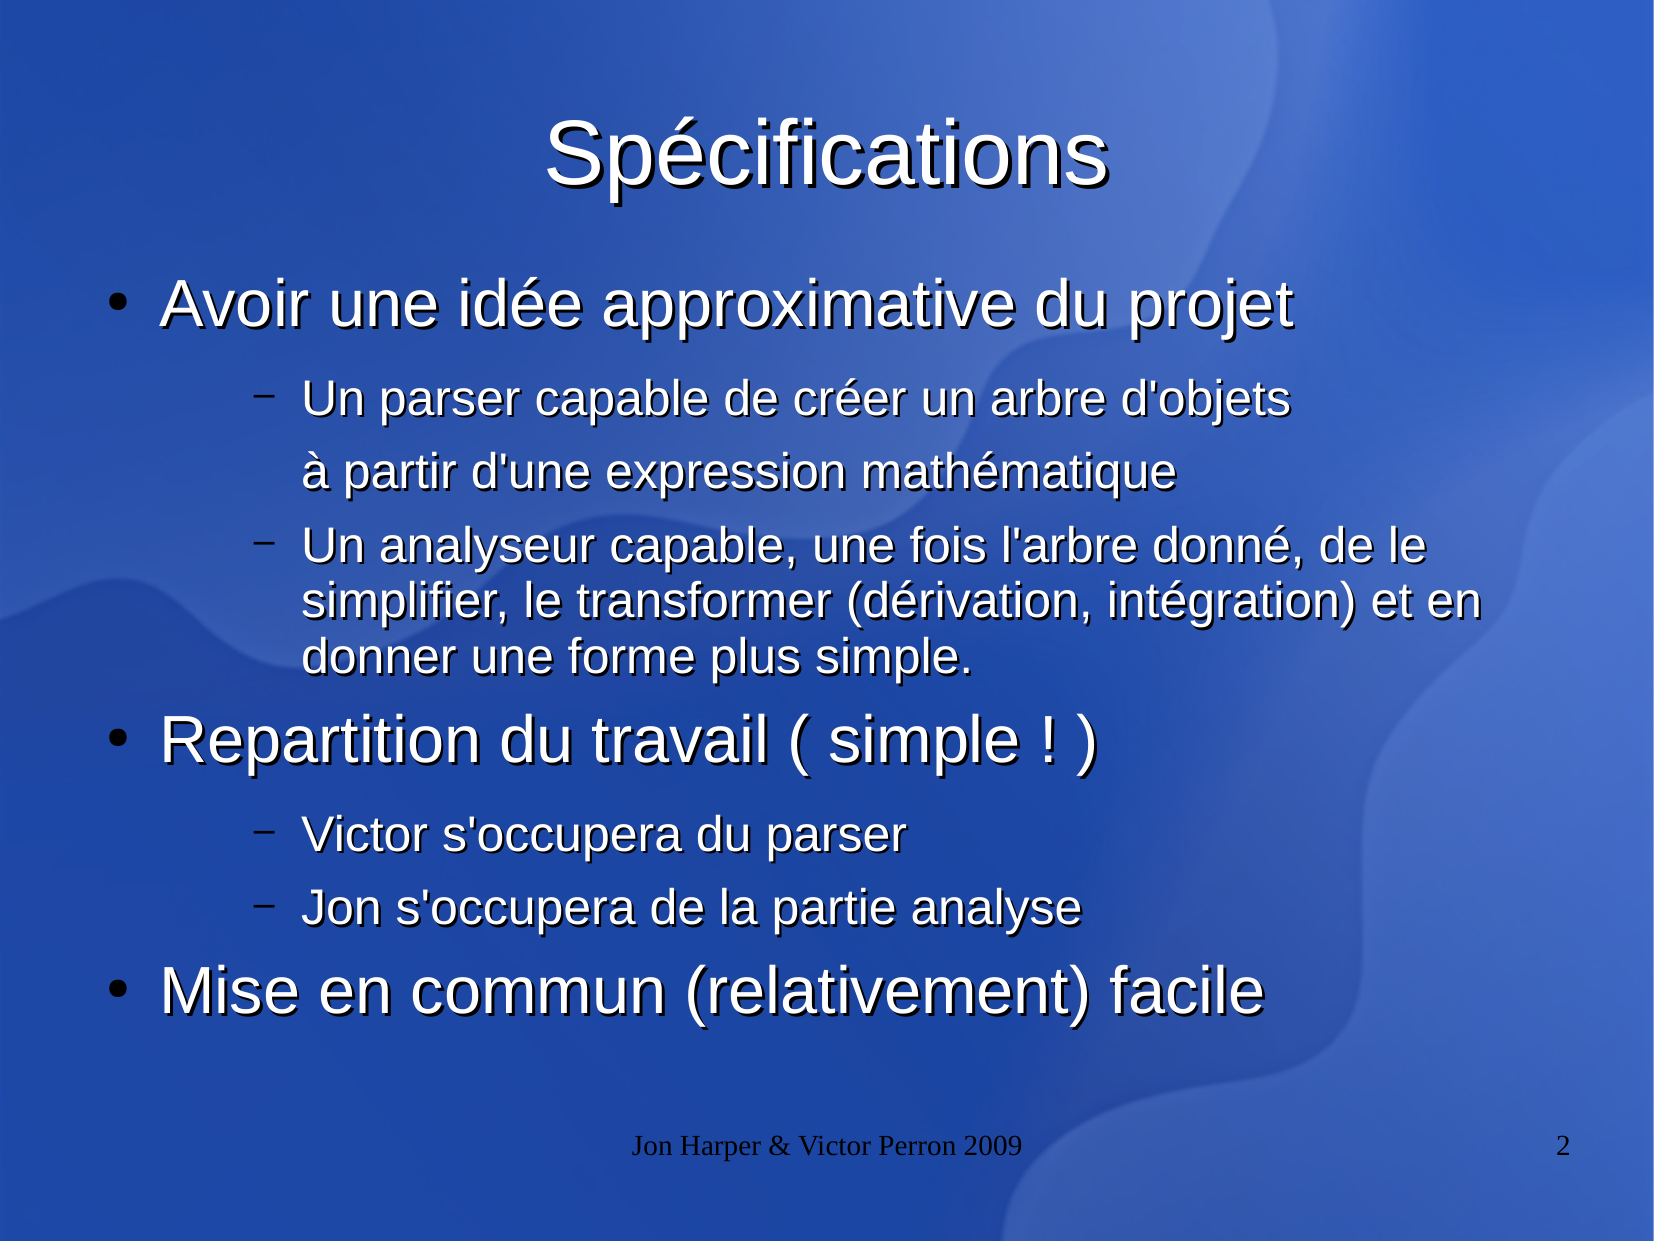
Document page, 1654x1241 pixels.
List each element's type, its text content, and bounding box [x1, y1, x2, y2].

picture [0, 0, 1654, 1241]
title Spécifications [82, 49, 1571, 257]
list Avoir une idée approximative du projet Un parser capable de créer un arbre d'objets à partir d'une expression mathématique Un analyseur capable, une fois l'arbre donné, de le simplifier, le transformer (dérivation, intégration) et en donner une forme plus simple. Repartition du travail ( simple ! ) Victor s'occupera du parser Jon s'occupera de la partie analyse Mise en commun (relativement) facile [88, 265, 1577, 1168]
